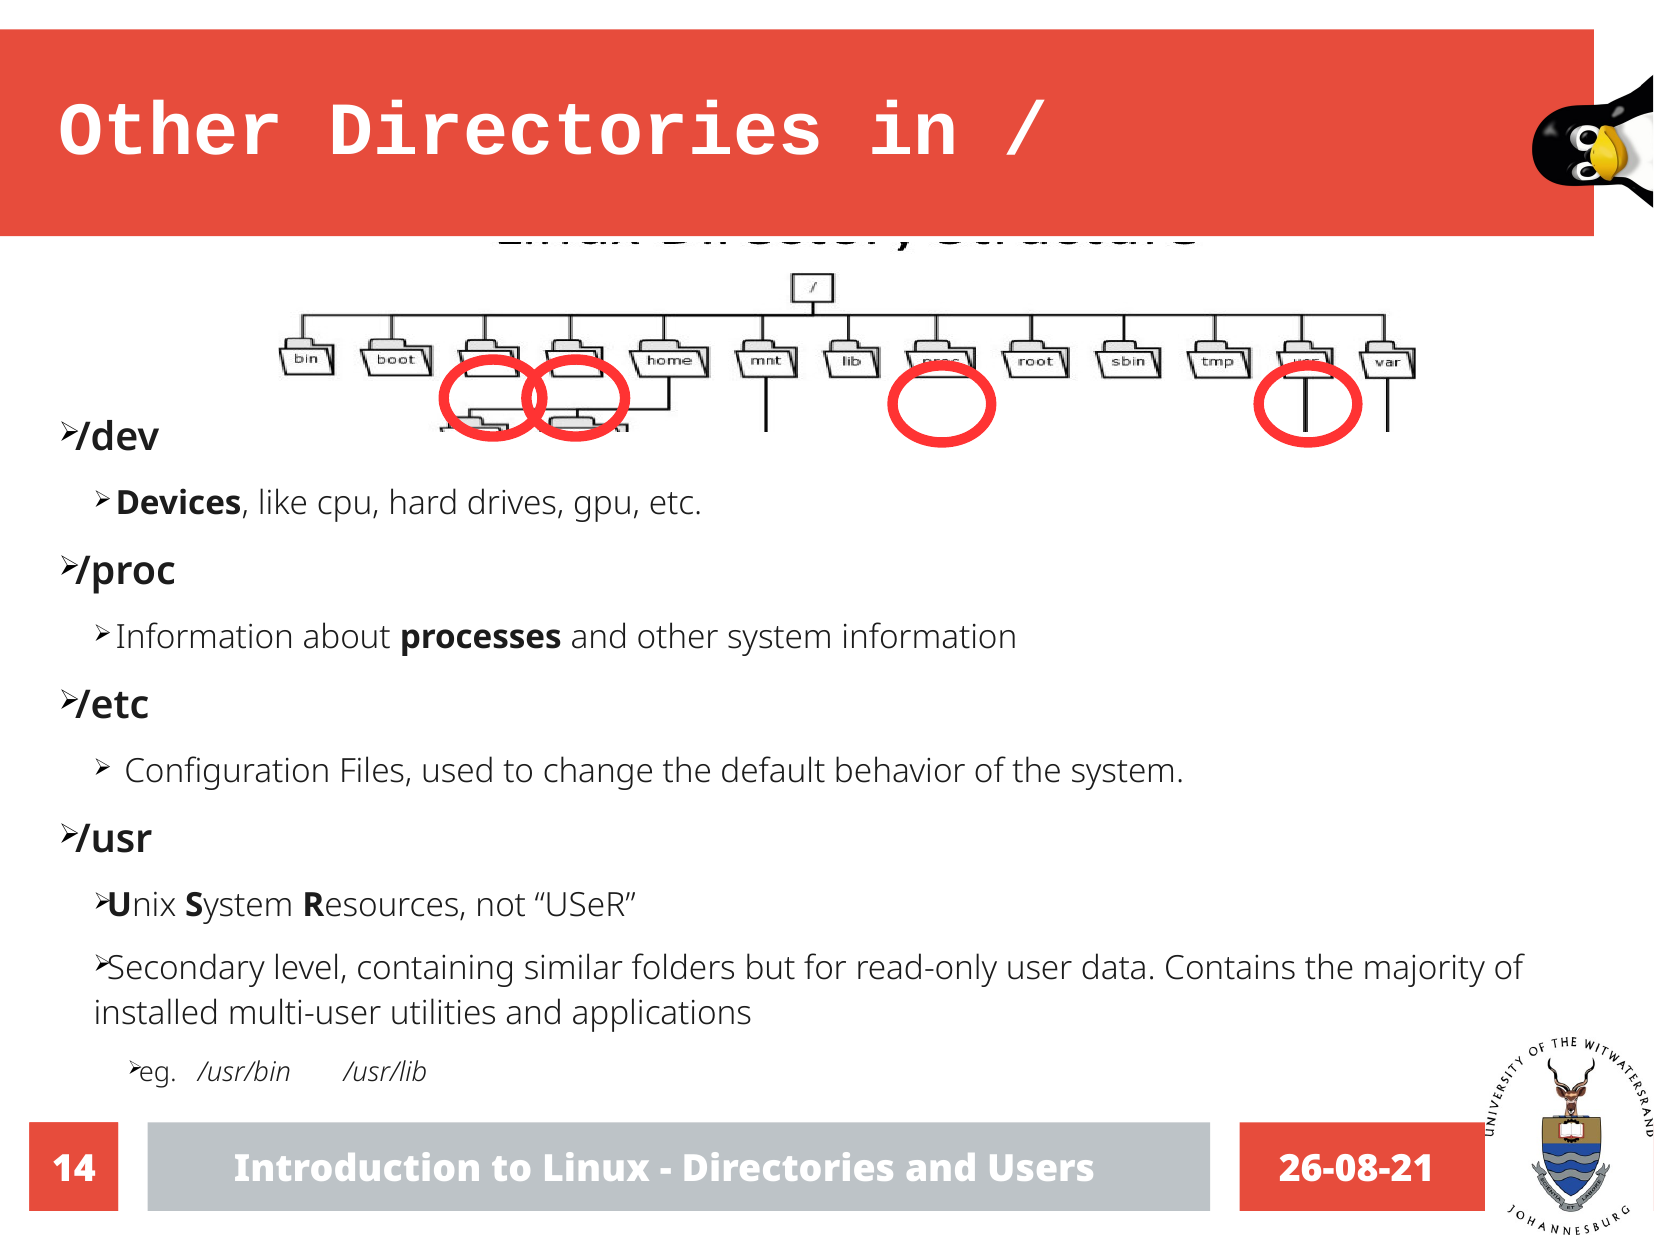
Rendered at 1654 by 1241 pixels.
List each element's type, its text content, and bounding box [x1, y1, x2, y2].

picture [542, 365, 619, 431]
picture [1515, 24, 1654, 276]
list /dev Devices, like cpu, hard drives, gpu, etc. /proc Information about processes and other system information /etc Configuration Files, used to change the default behavior of the system. /usr Unix System Resources, not “USeR” Secondary level, containing similar folders but for read-only user data. Contains the majority of installed multi-user utilities and applications eg. /usr/bin /usr/lib [58, 408, 1604, 1093]
picture [898, 371, 985, 432]
picture [1264, 371, 1352, 432]
picture [1485, 1037, 1654, 1235]
picture [278, 242, 1416, 432]
title Other Directories in / [58, 29, 1594, 178]
picture [449, 365, 527, 431]
picture [529, 428, 539, 432]
picture [532, 388, 537, 408]
